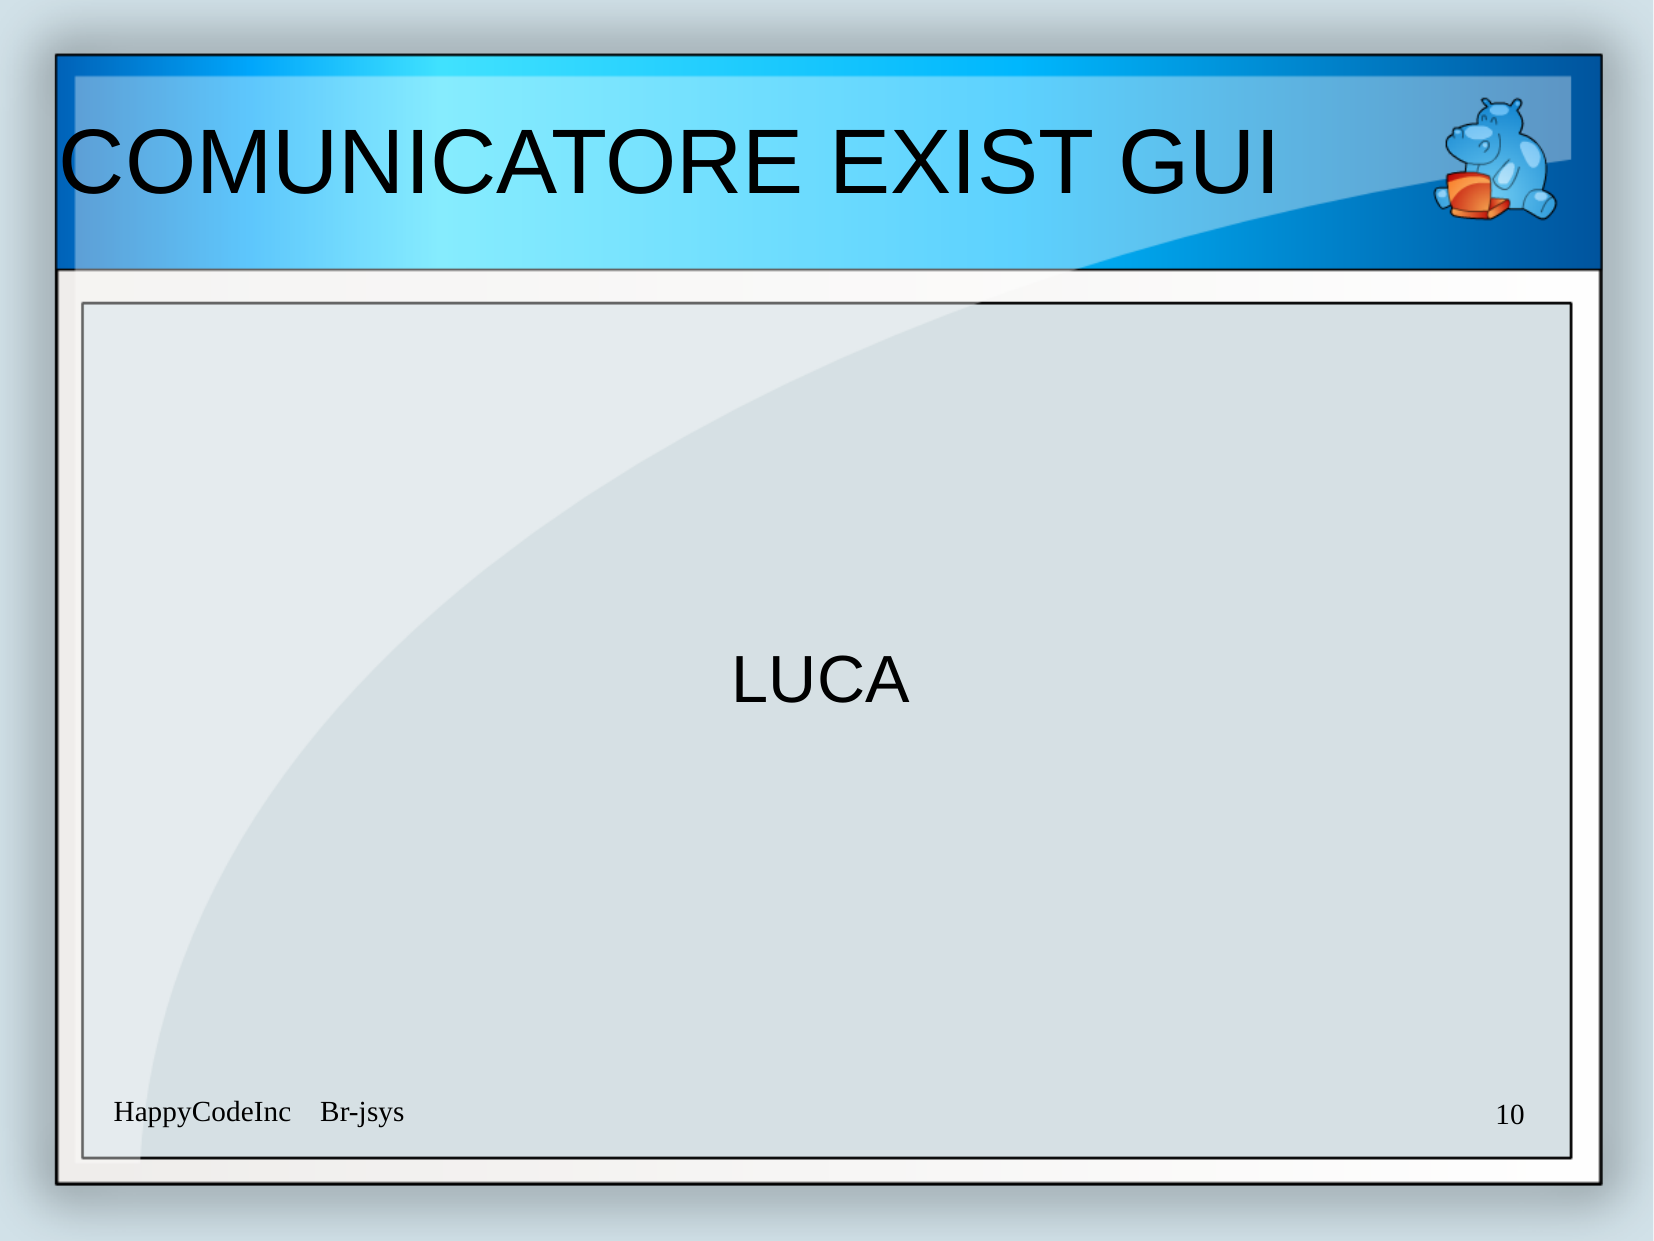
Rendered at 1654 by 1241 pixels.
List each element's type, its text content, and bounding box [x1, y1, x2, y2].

subtitle LUCA [76, 302, 1565, 1056]
title COMUNICATORE EXIST GUI [59, 66, 1388, 259]
picture [0, 0, 1654, 1241]
